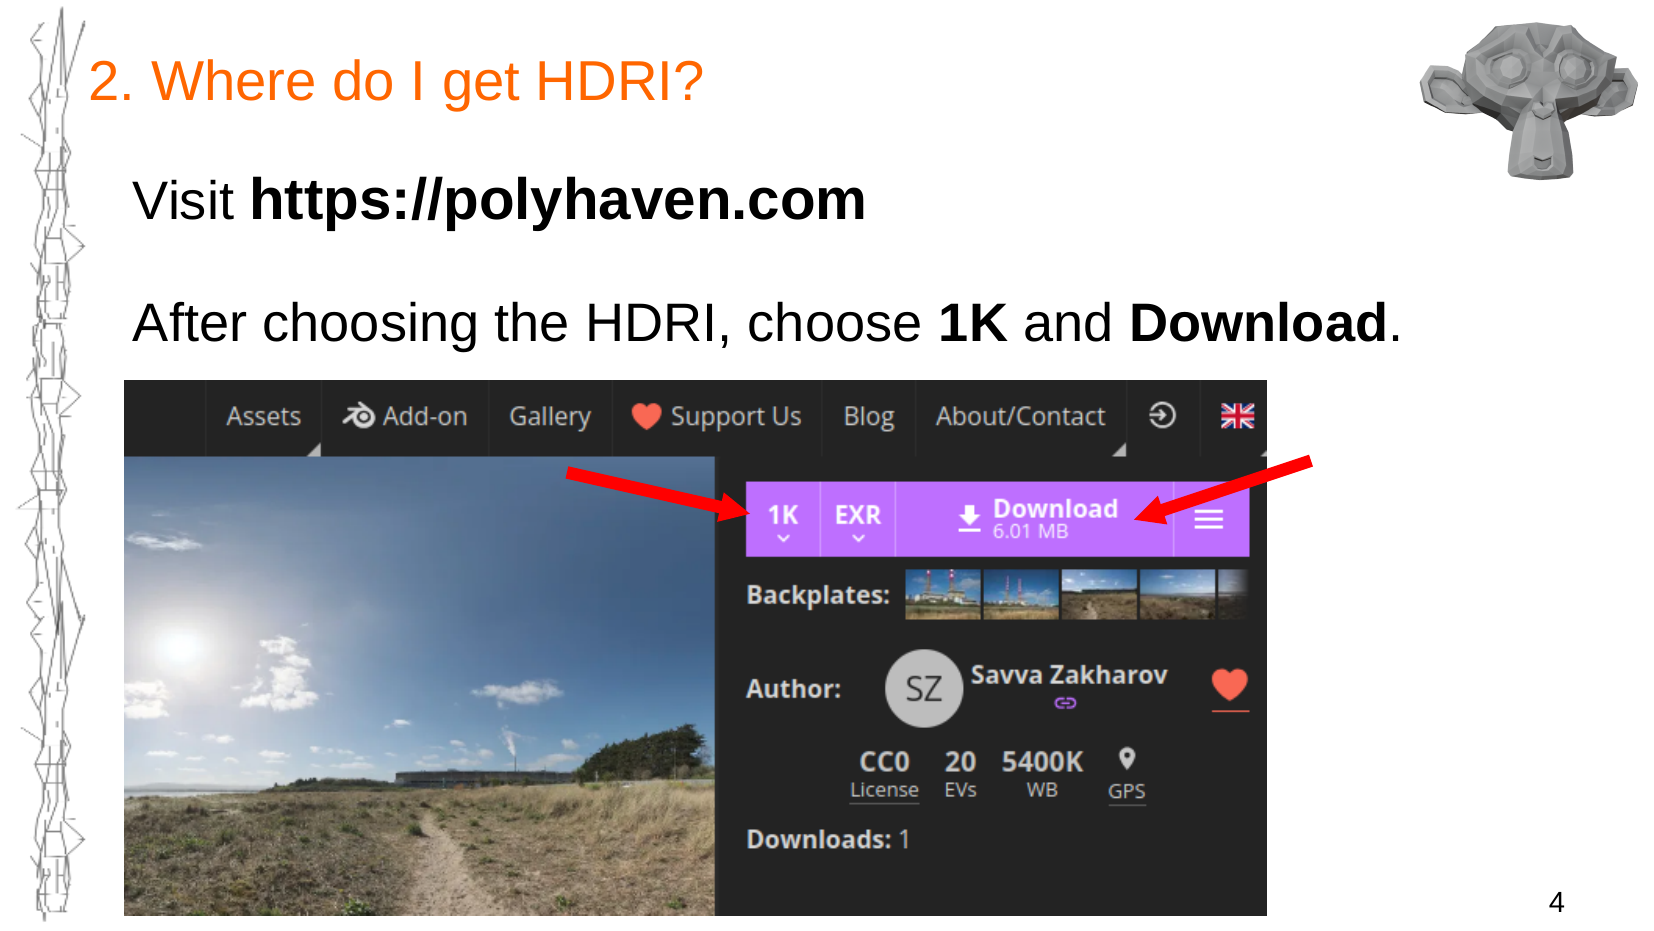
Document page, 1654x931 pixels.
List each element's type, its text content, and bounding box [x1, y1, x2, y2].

picture [124, 380, 1267, 916]
text_box Visit https://polyhaven.com After choosing the HDRI, choose 1K and Download. [118, 159, 1506, 367]
picture [1411, 11, 1645, 189]
title 2. Where do I get HDRI? [88, 29, 1447, 133]
